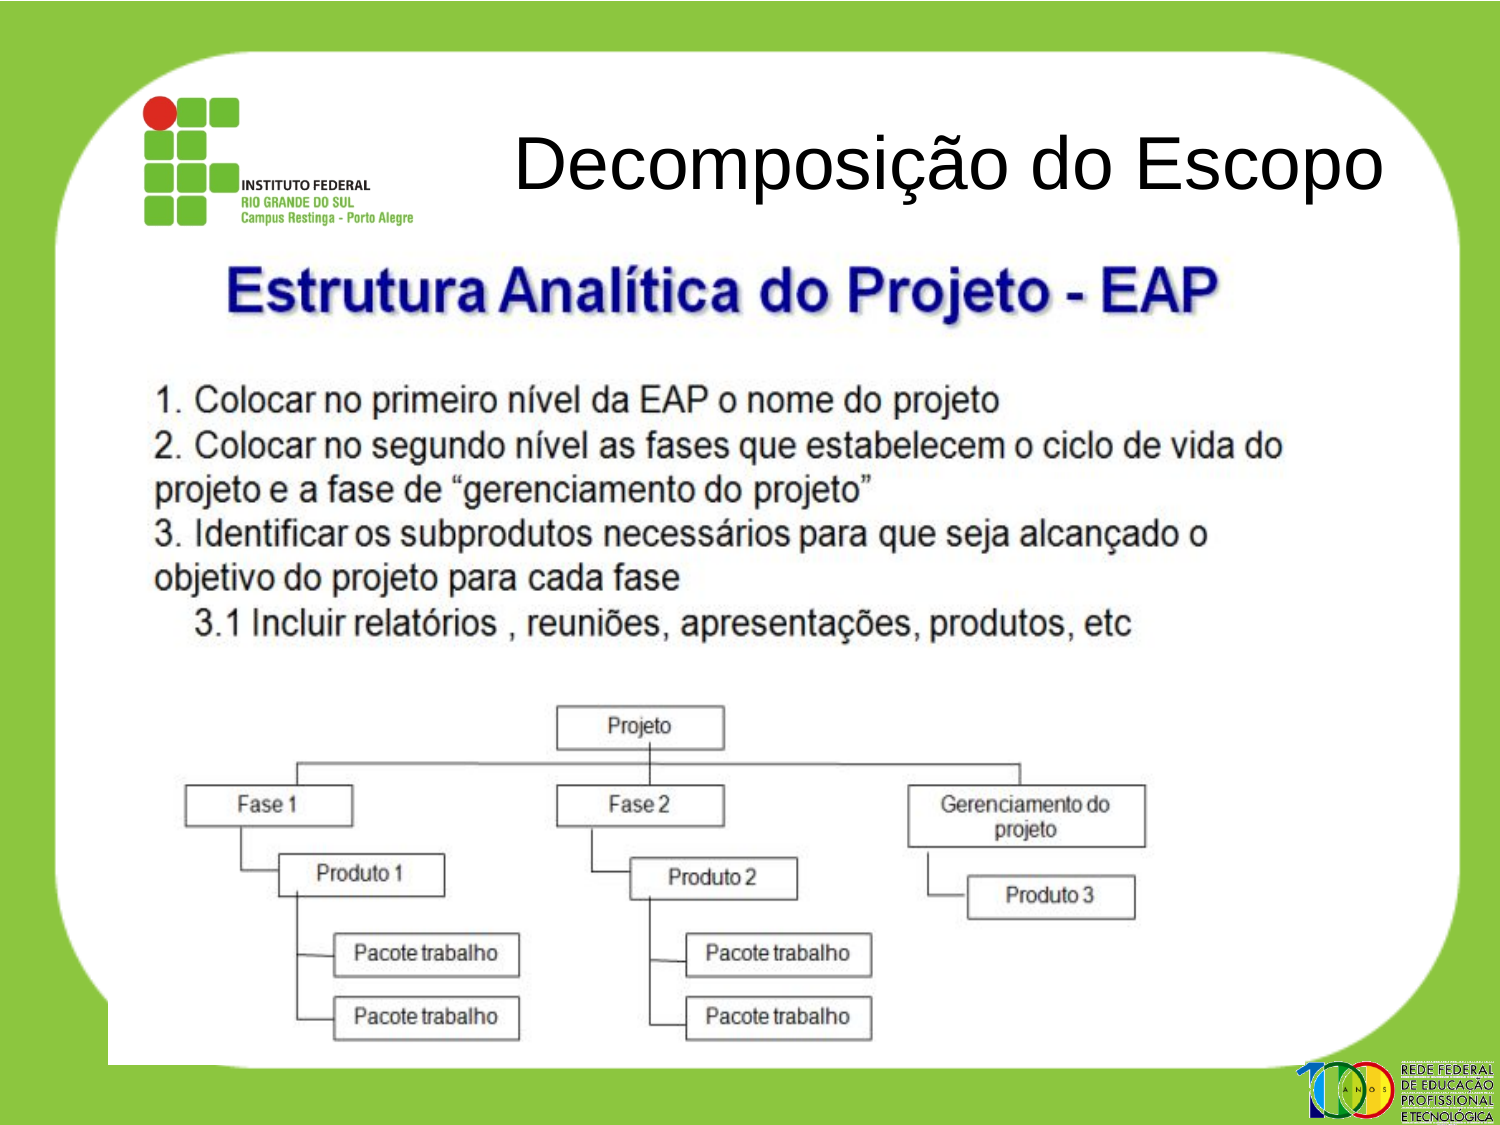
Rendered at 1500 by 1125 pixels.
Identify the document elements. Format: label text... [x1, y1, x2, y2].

picture [0, 1, 1500, 1125]
title Decomposição do Escopo [463, 25, 1500, 213]
